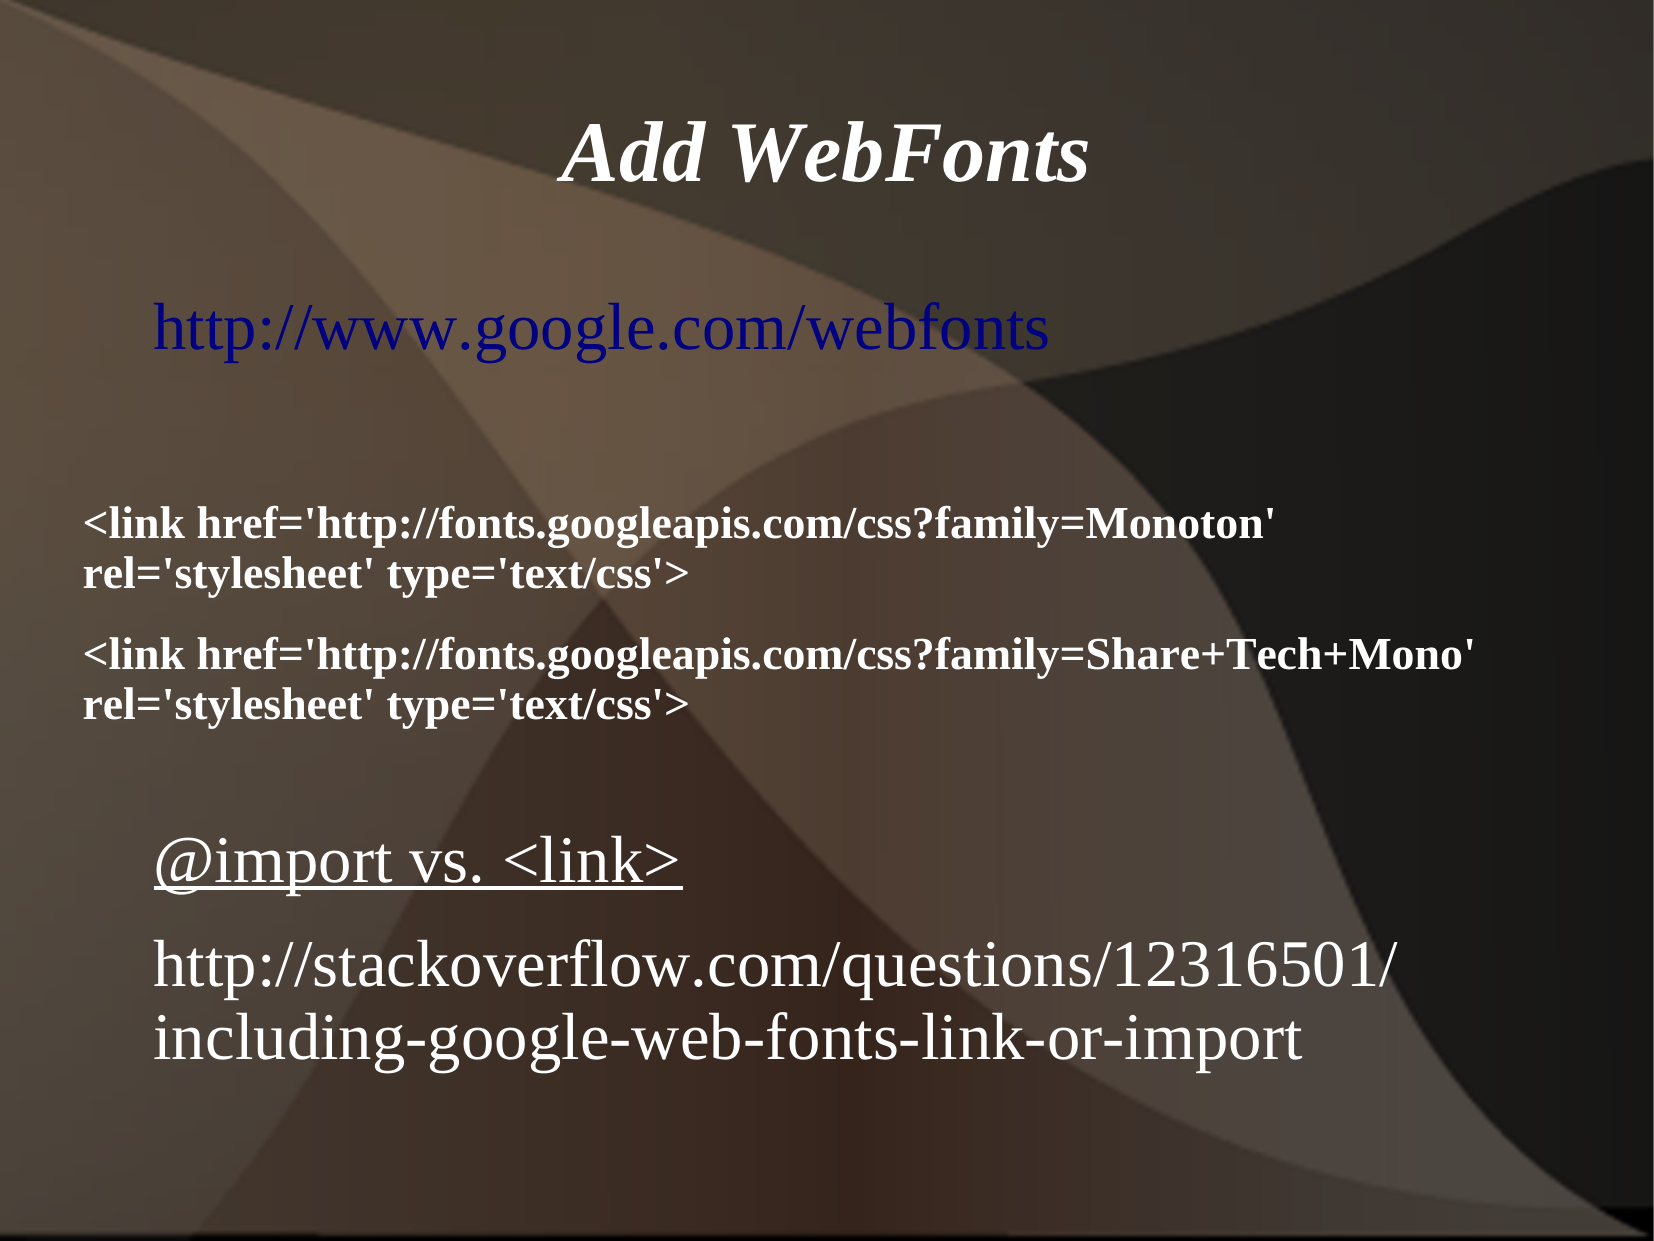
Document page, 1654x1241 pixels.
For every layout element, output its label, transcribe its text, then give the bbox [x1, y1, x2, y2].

title Add WebFonts [82, 49, 1571, 257]
list http://www.google.com/webfonts <link href='http://fonts.googleapis.com/css?family=Monoton' rel='stylesheet' type='text/css'> <link href='http://fonts.googleapis.com/css?family=Share+Tech+Mono' rel='stylesheet' type='text/css'> @import vs. <link> http://stackoverflow.com/questions/12316501/including-google-web-fonts-link-or-import [82, 290, 1571, 1109]
picture [0, 0, 1654, 1241]
